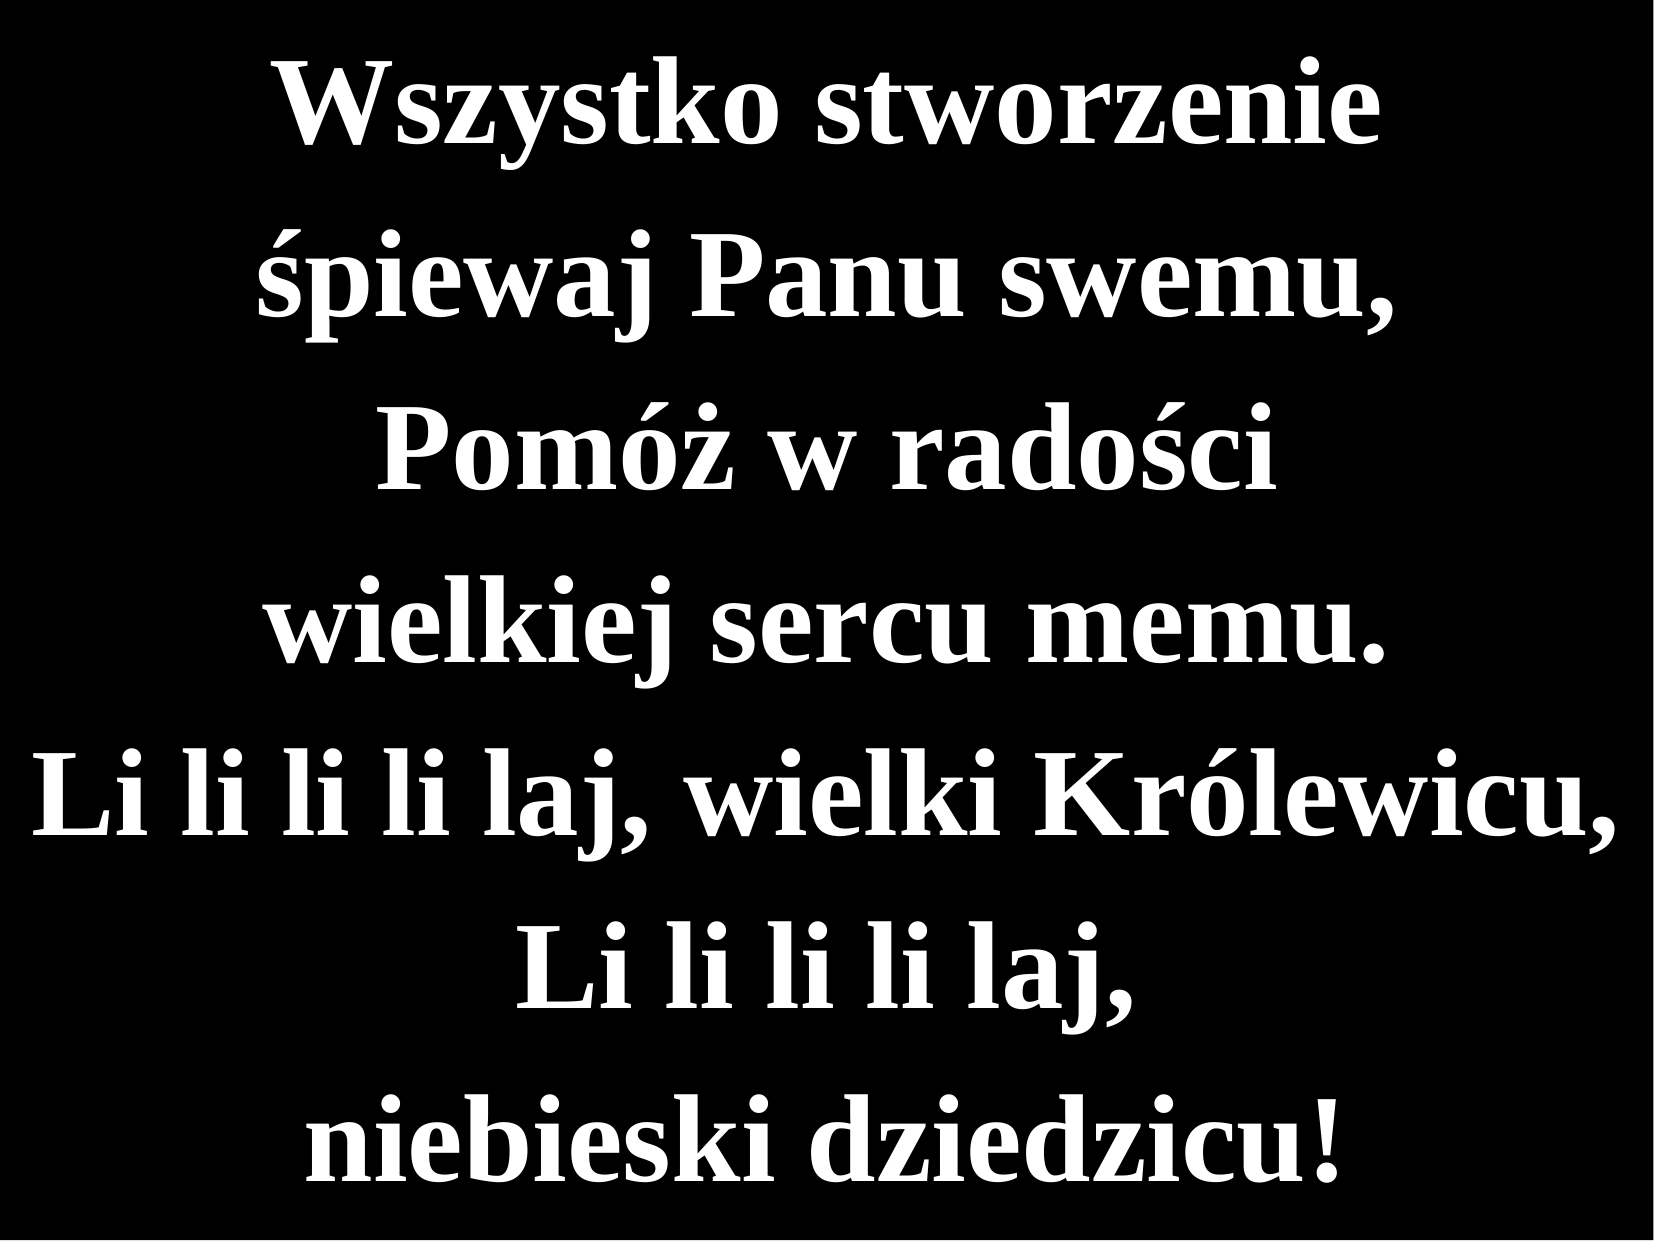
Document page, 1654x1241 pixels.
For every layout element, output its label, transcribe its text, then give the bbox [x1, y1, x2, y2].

title Wszystko stworzenie ppp śpiewaj Panu swemu, ppp Pomóż w radości ppp wielkiej sercu memu. ppp Li li li li laj, wielki Królewicu, ppp Li li li li laj, ppp niebieski dziedzicu! [0, 0, 1654, 1241]
